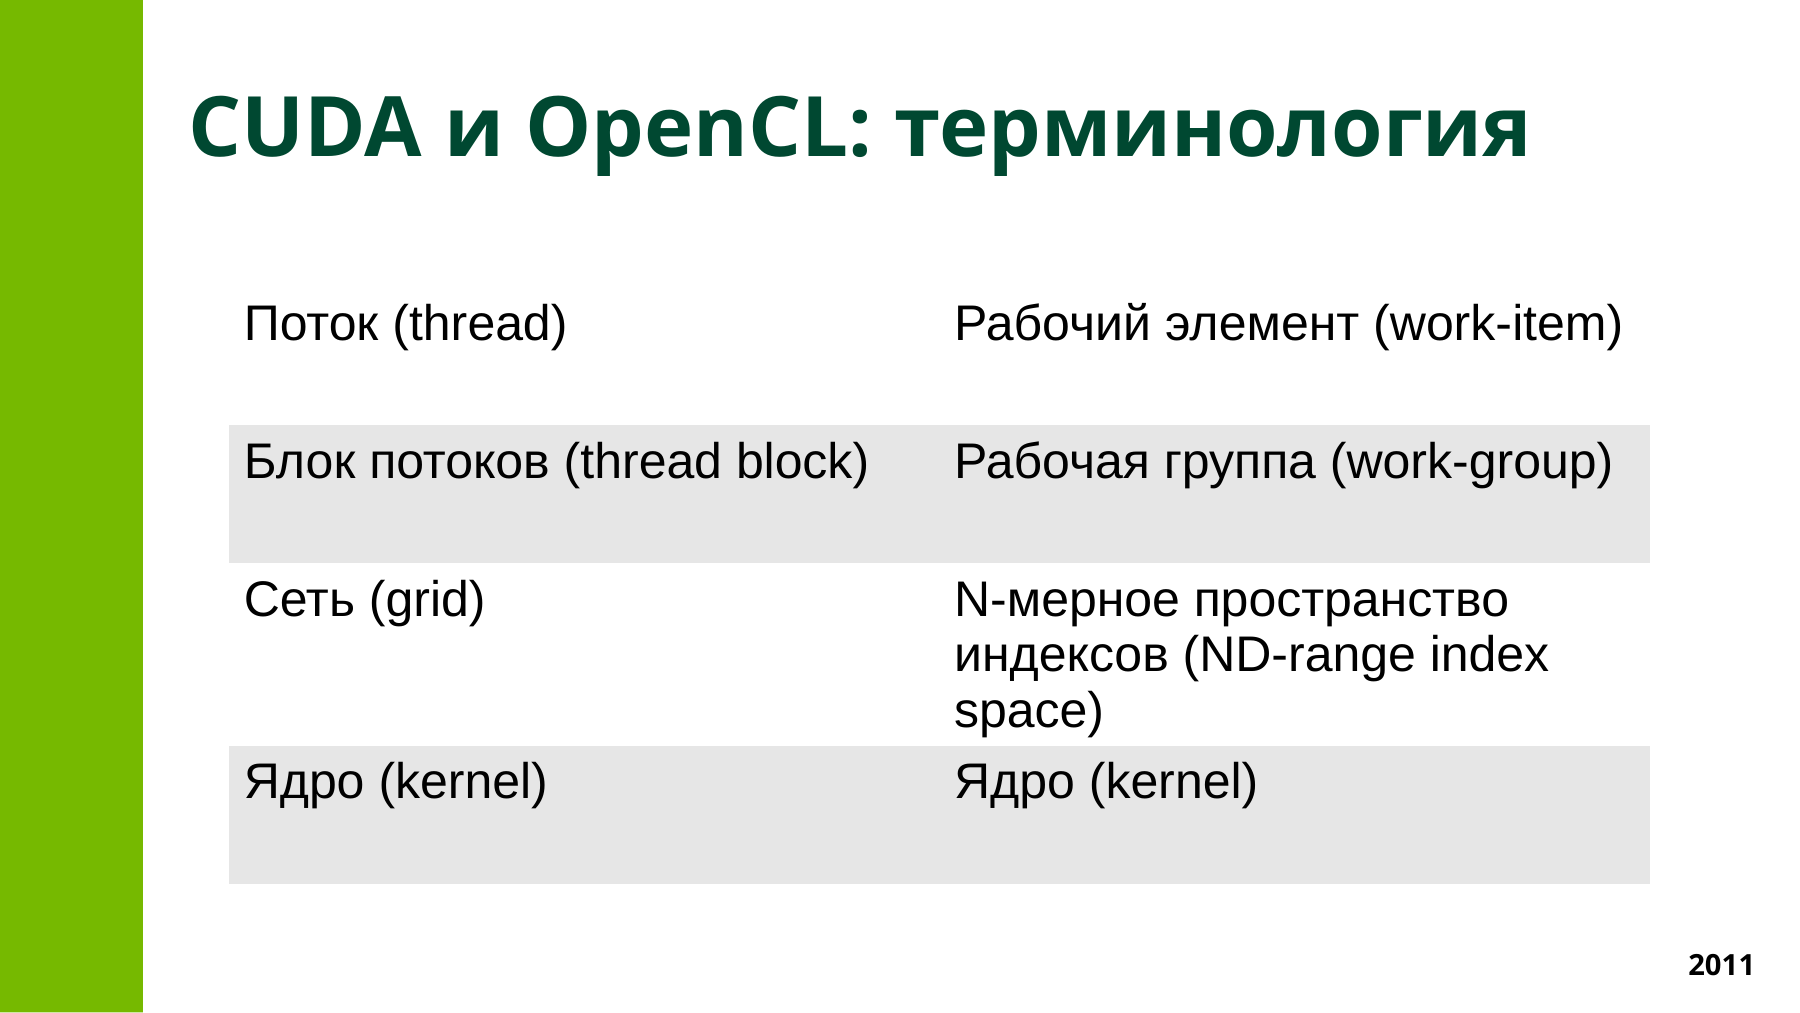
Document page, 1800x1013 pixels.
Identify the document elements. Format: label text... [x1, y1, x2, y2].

table_cell Ядро (kernel) [229, 746, 939, 884]
table_cell N-мерное пространство индексов (ND-range index space) [939, 563, 1650, 746]
table_cell Рабочая группа (work-group) [939, 425, 1650, 563]
table_cell Блок потоков (thread block) [229, 425, 939, 563]
title CUDA и OpenCL: терминология [188, 40, 1733, 211]
table_header Рабочий элемент (work-item) [939, 287, 1650, 425]
table_header Поток (thread) [229, 287, 939, 425]
table_cell Ядро (kernel) [939, 746, 1650, 884]
table_cell Сеть (grid) [229, 563, 939, 746]
